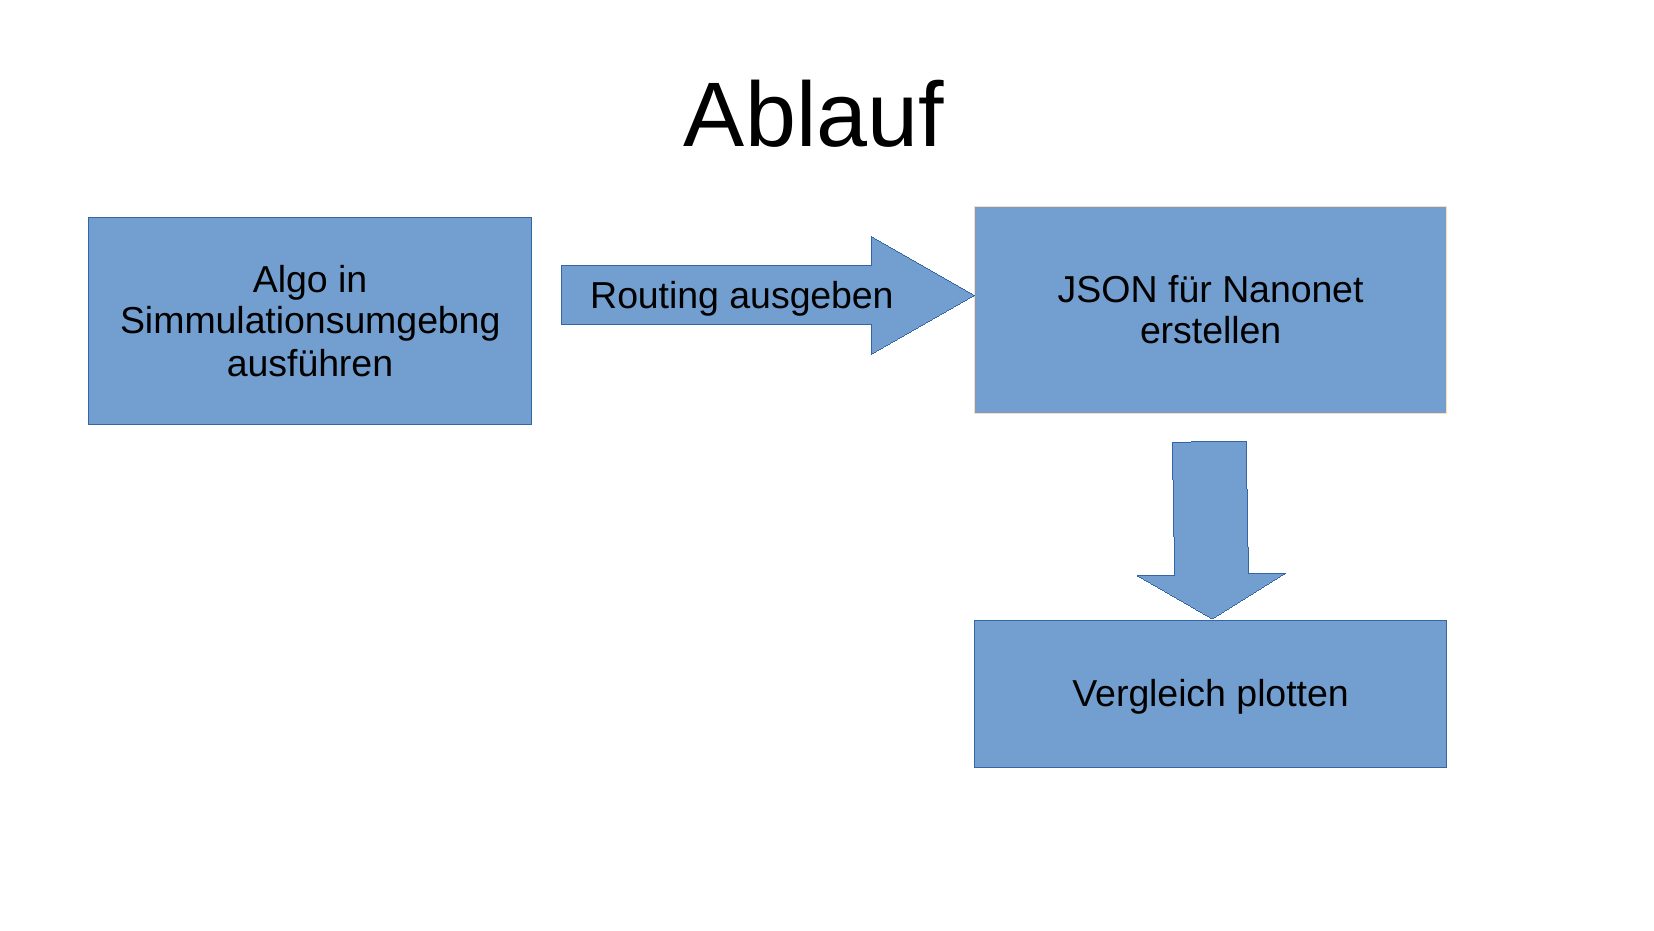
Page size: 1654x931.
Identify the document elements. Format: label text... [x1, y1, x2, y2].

text_box JSON für Nanonet erstellen [974, 206, 1447, 414]
text_box [1137, 441, 1286, 619]
text_box Routing ausgeben [561, 236, 975, 355]
text_box Vergleich plotten [974, 620, 1447, 768]
title Ablauf [82, 37, 1571, 193]
text_box Algo in Simmulationsumgebng ausführen [88, 217, 532, 425]
